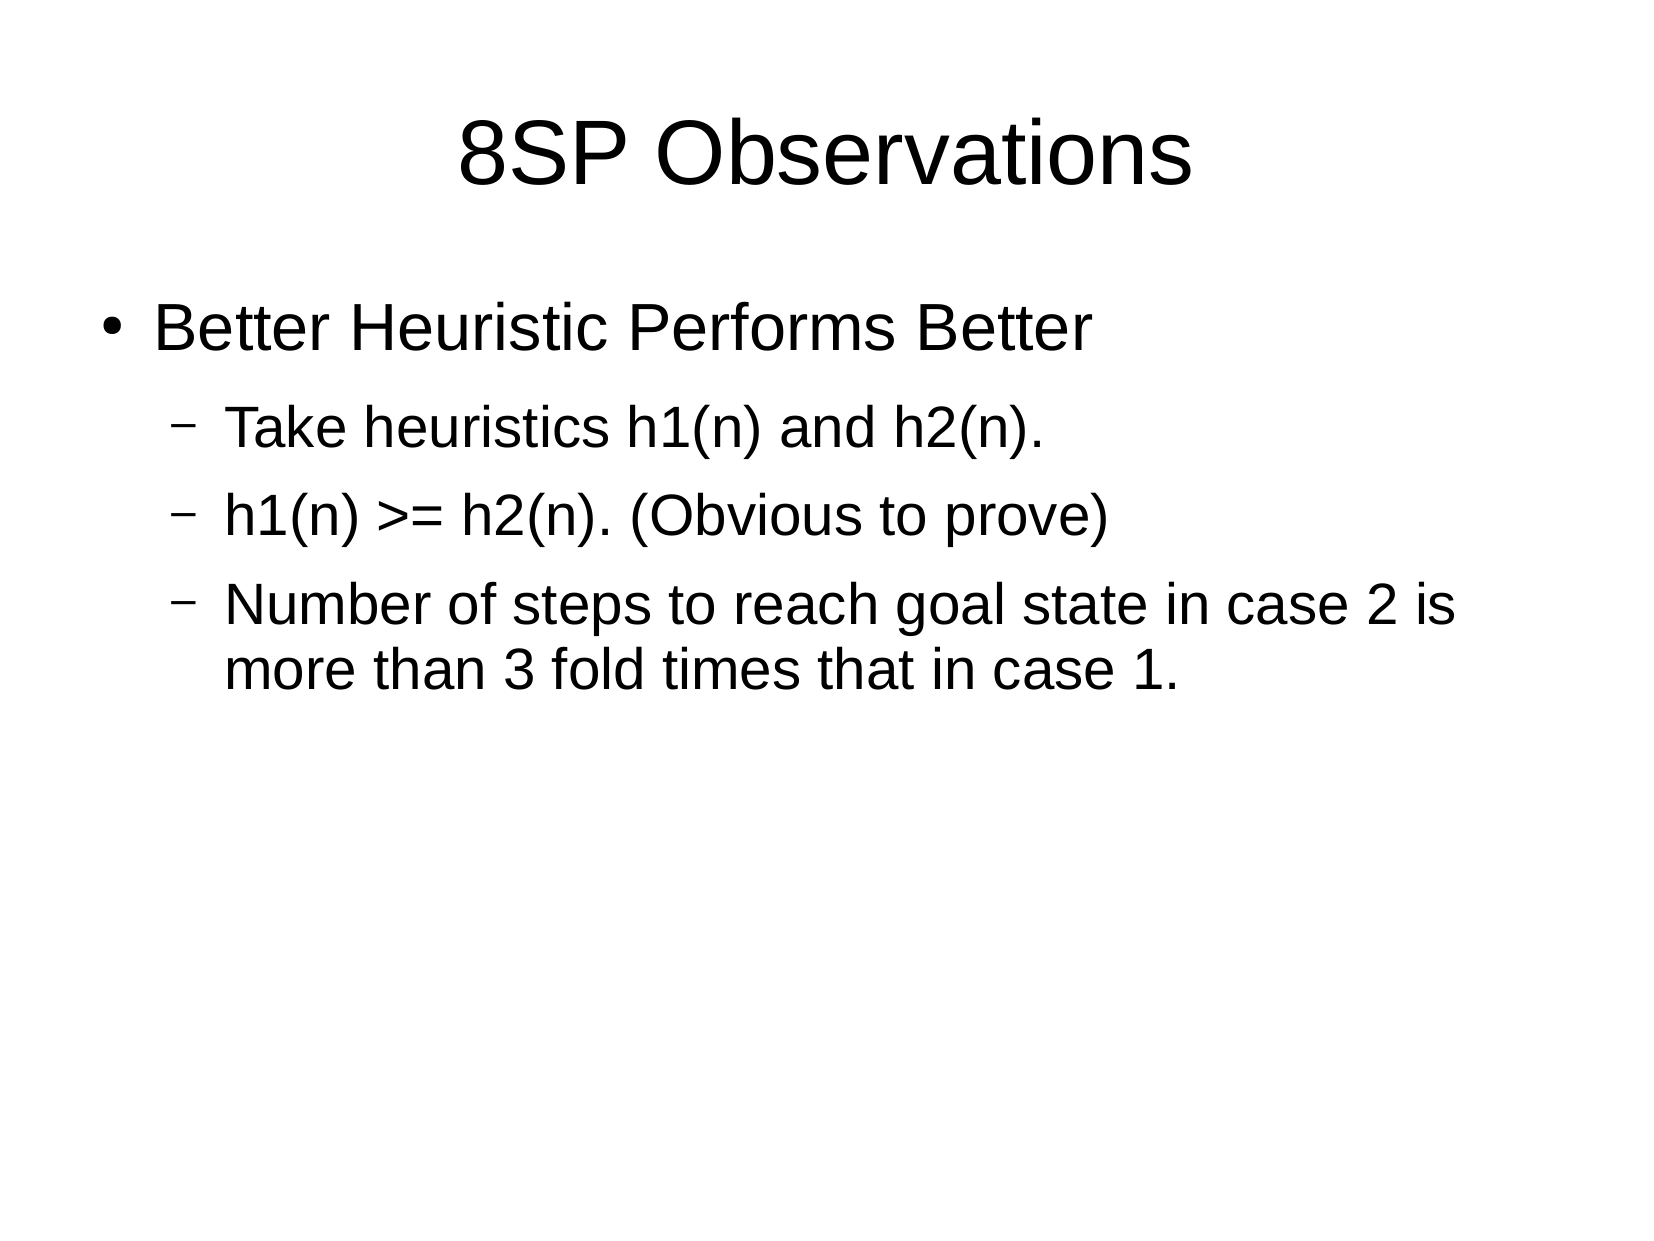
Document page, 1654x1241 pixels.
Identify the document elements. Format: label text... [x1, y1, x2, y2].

list Better Heuristic Performs Better Take heuristics h1(n) and h2(n). h1(n) >= h2(n). (Obvious to prove) Number of steps to reach goal state in case 2 is more than 3 fold times that in case 1. [82, 290, 1538, 1010]
title 8SP Observations [82, 49, 1571, 257]
